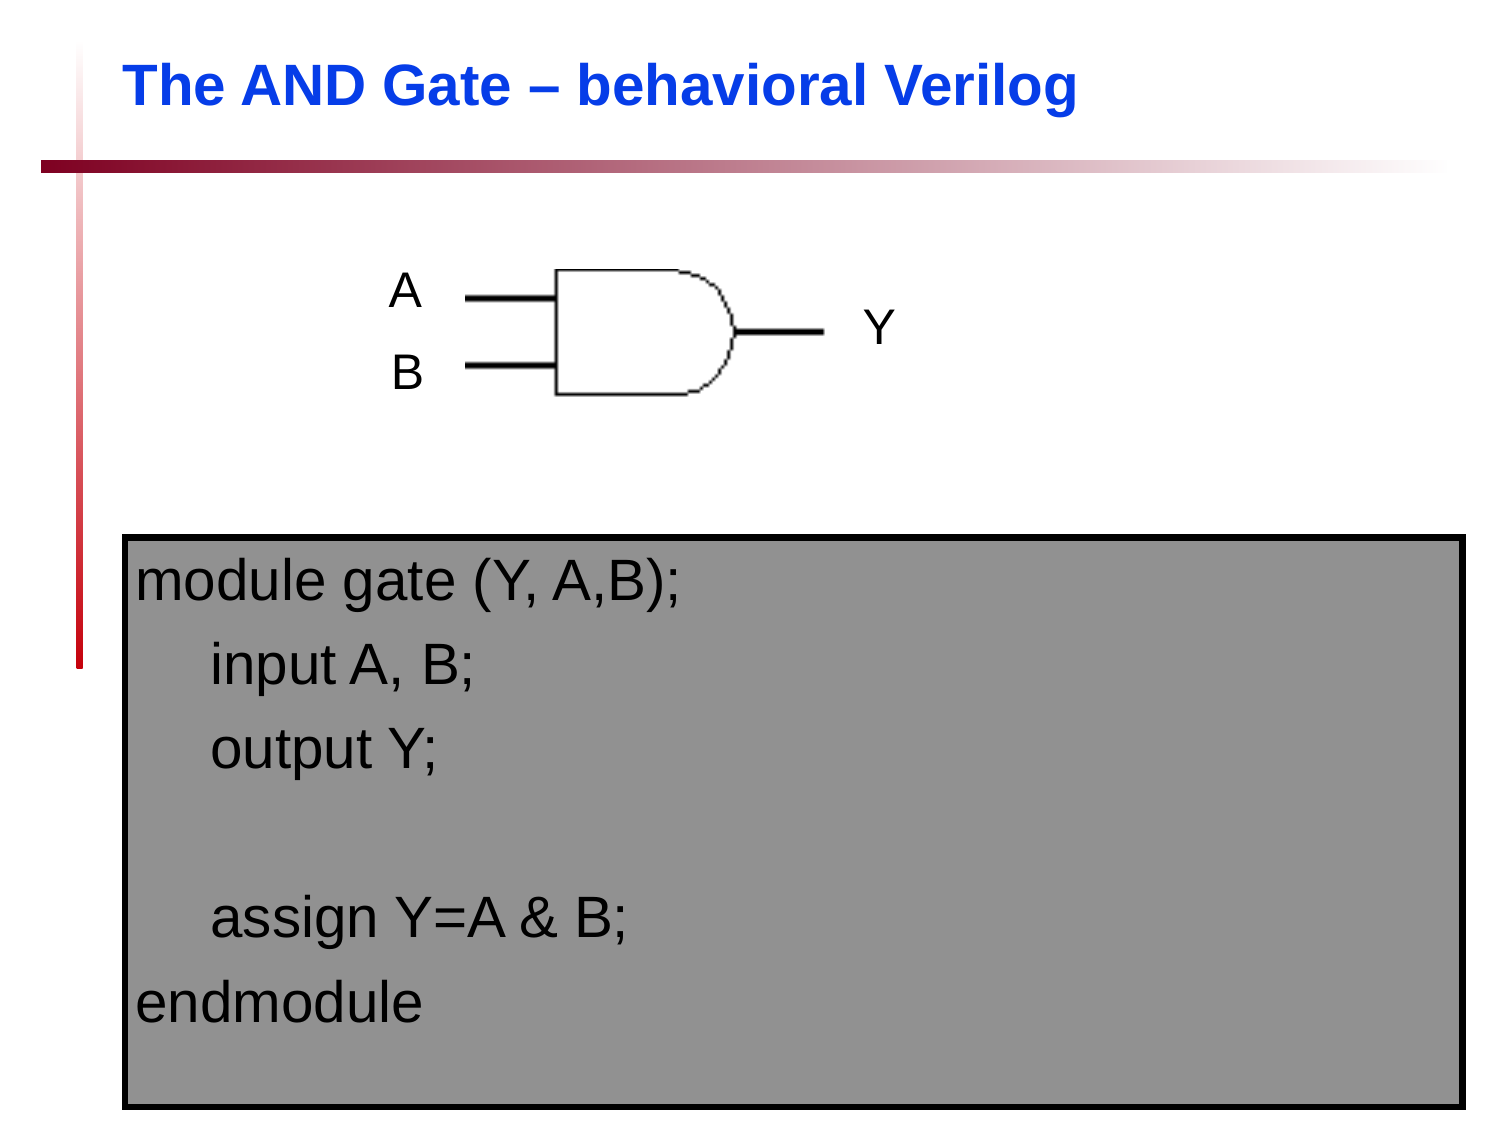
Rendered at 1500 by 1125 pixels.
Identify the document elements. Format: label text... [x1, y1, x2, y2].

text_box A [373, 249, 437, 325]
text_box Y [848, 287, 911, 363]
text_box B [376, 331, 439, 407]
list module gate (Y, A,B); input A, B; output Y; assign Y=A & B; endmodule [125, 537, 1463, 1107]
picture [465, 269, 828, 400]
title The AND Gate – behavioral Verilog [112, 43, 1400, 240]
